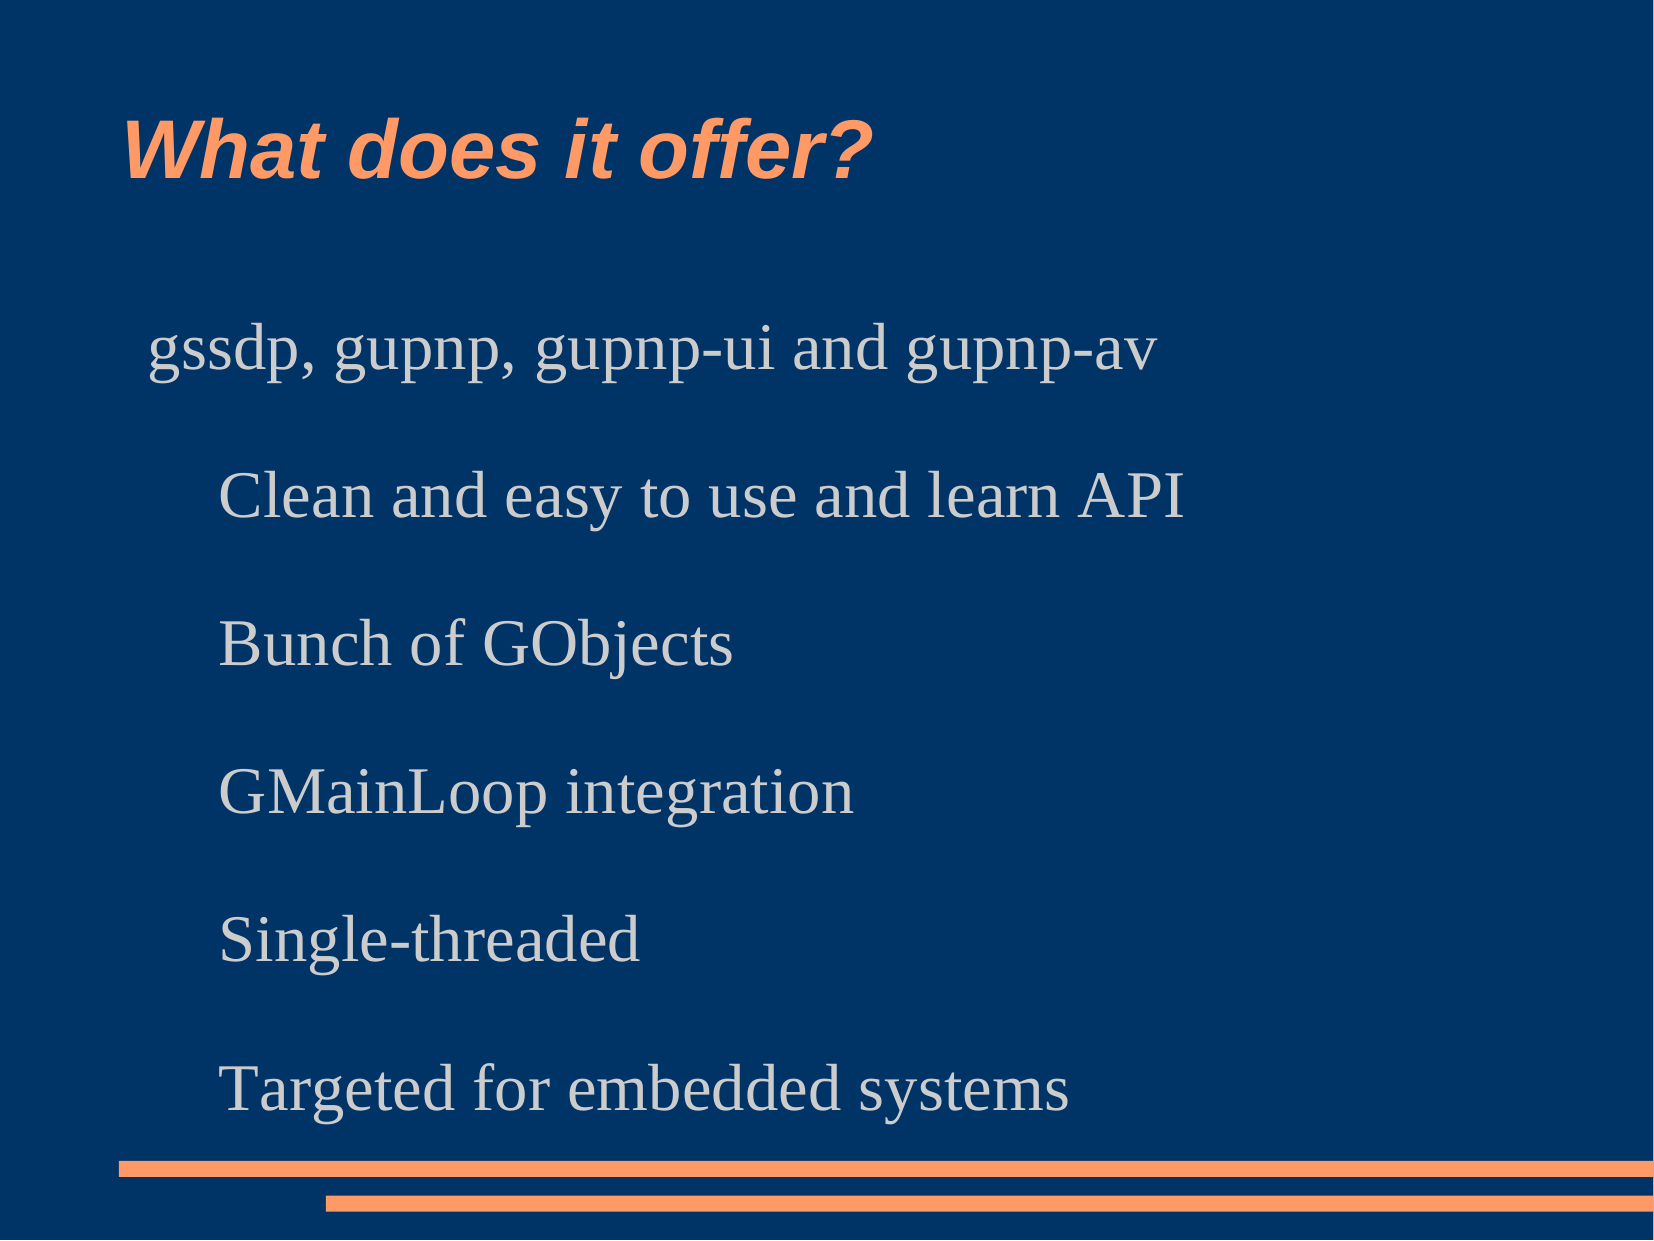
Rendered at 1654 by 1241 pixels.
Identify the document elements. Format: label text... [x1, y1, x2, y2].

subtitle gssdp, gupnp, gupnp-ui and gupnp-av Clean and easy to use and learn API Bunch of GObjects GMainLoop integration Single-threaded Targeted for embedded systems [112, 272, 1552, 1088]
title What does it offer? [121, 53, 1534, 247]
